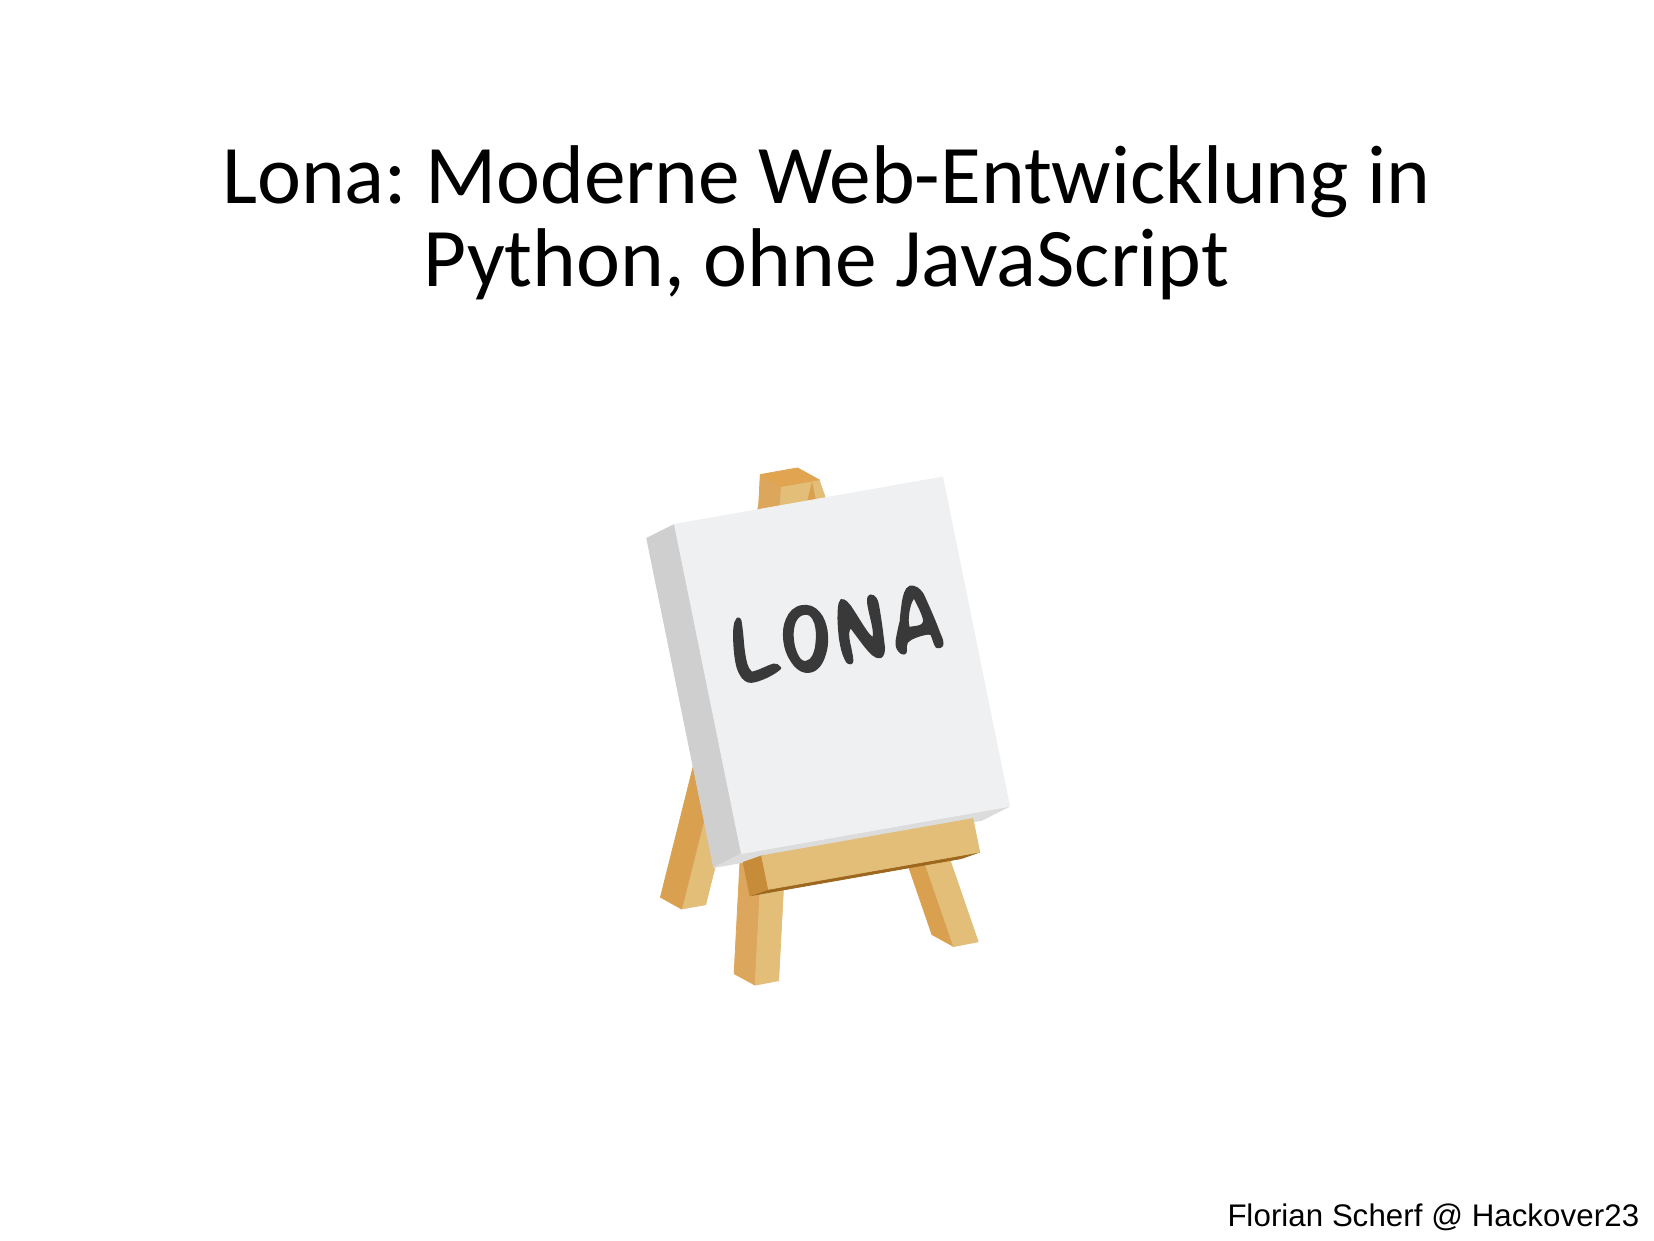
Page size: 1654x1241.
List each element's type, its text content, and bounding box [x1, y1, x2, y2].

list Florian Scherf @ Hackover23 [1156, 1198, 1654, 1241]
title Lona: Moderne Web-Entwicklung in Python, ohne JavaScript [82, 81, 1571, 367]
picture [543, 430, 1114, 1001]
